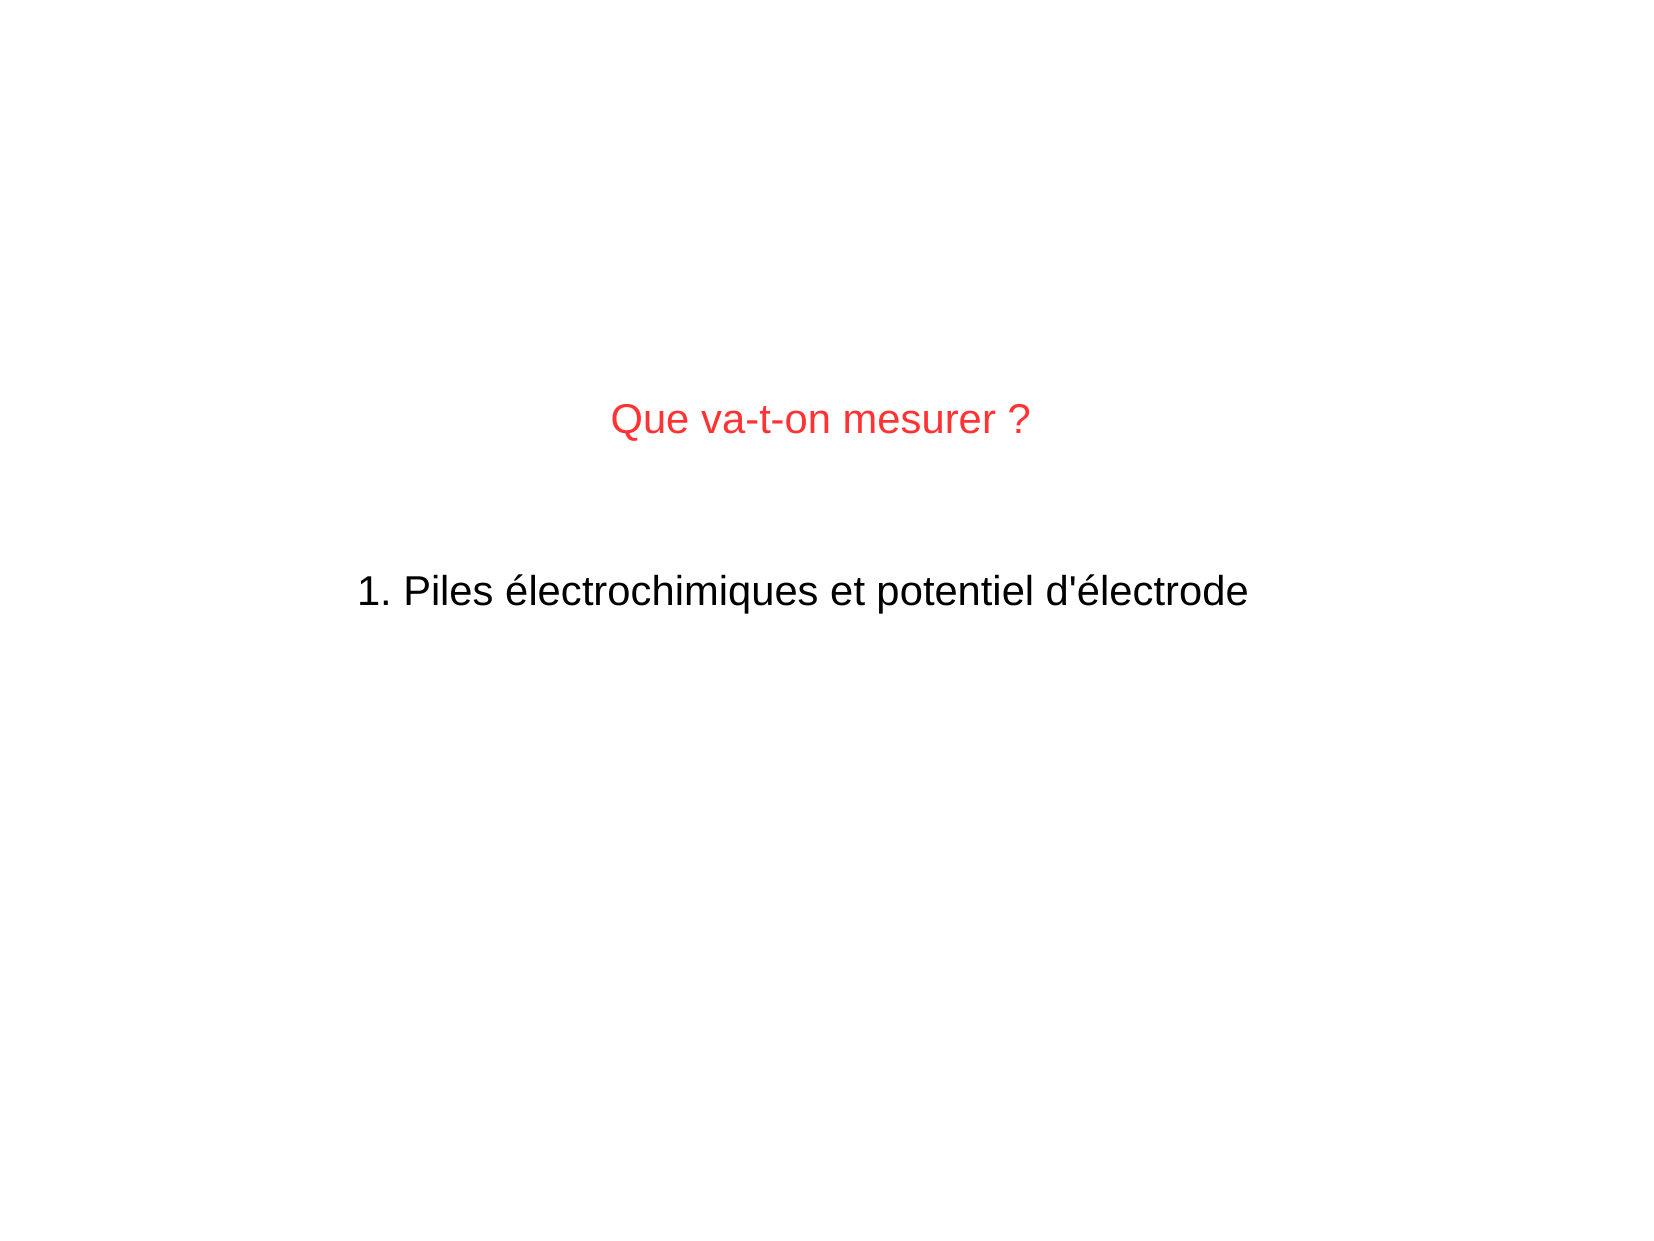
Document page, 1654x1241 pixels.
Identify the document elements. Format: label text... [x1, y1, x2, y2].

title 1. Piles électrochimiques et potentiel d'électrode [330, 567, 1276, 615]
title Que va-t-on mesurer ? [348, 396, 1294, 443]
